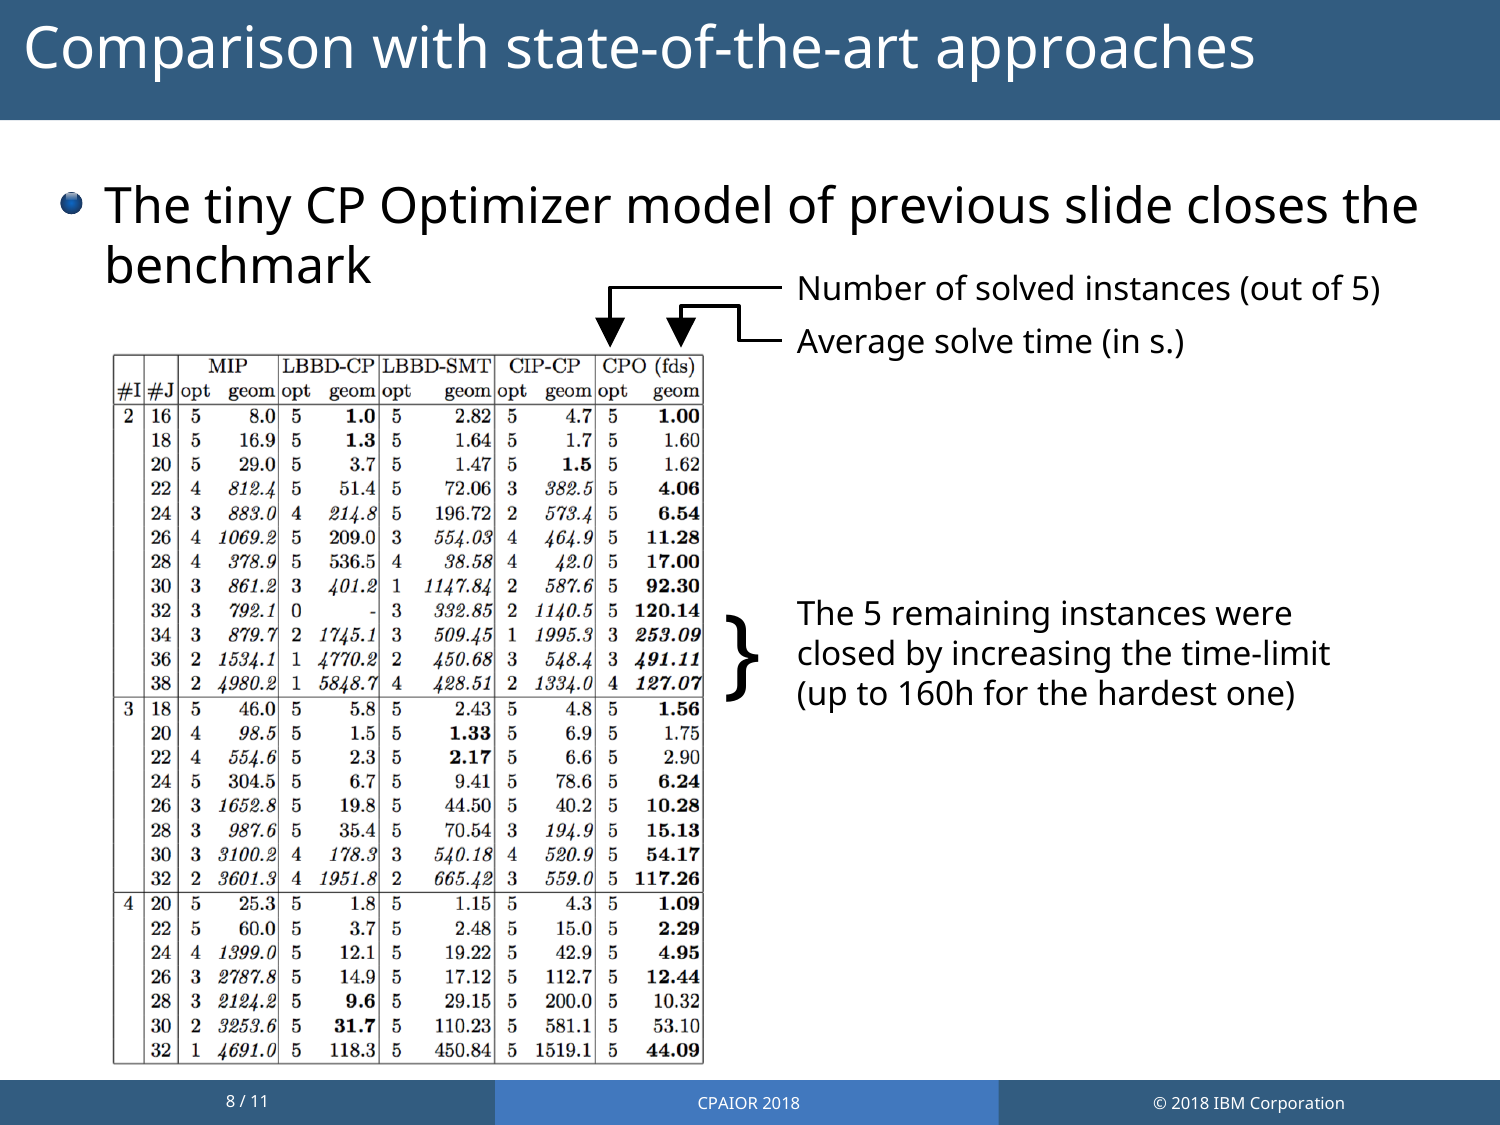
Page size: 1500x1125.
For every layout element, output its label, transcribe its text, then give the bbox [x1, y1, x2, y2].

title Comparison with state-of-the-art approaches [0, 0, 1500, 121]
list The tiny CP Optimizer model of previous slide closes the benchmark [45, 165, 1441, 1077]
